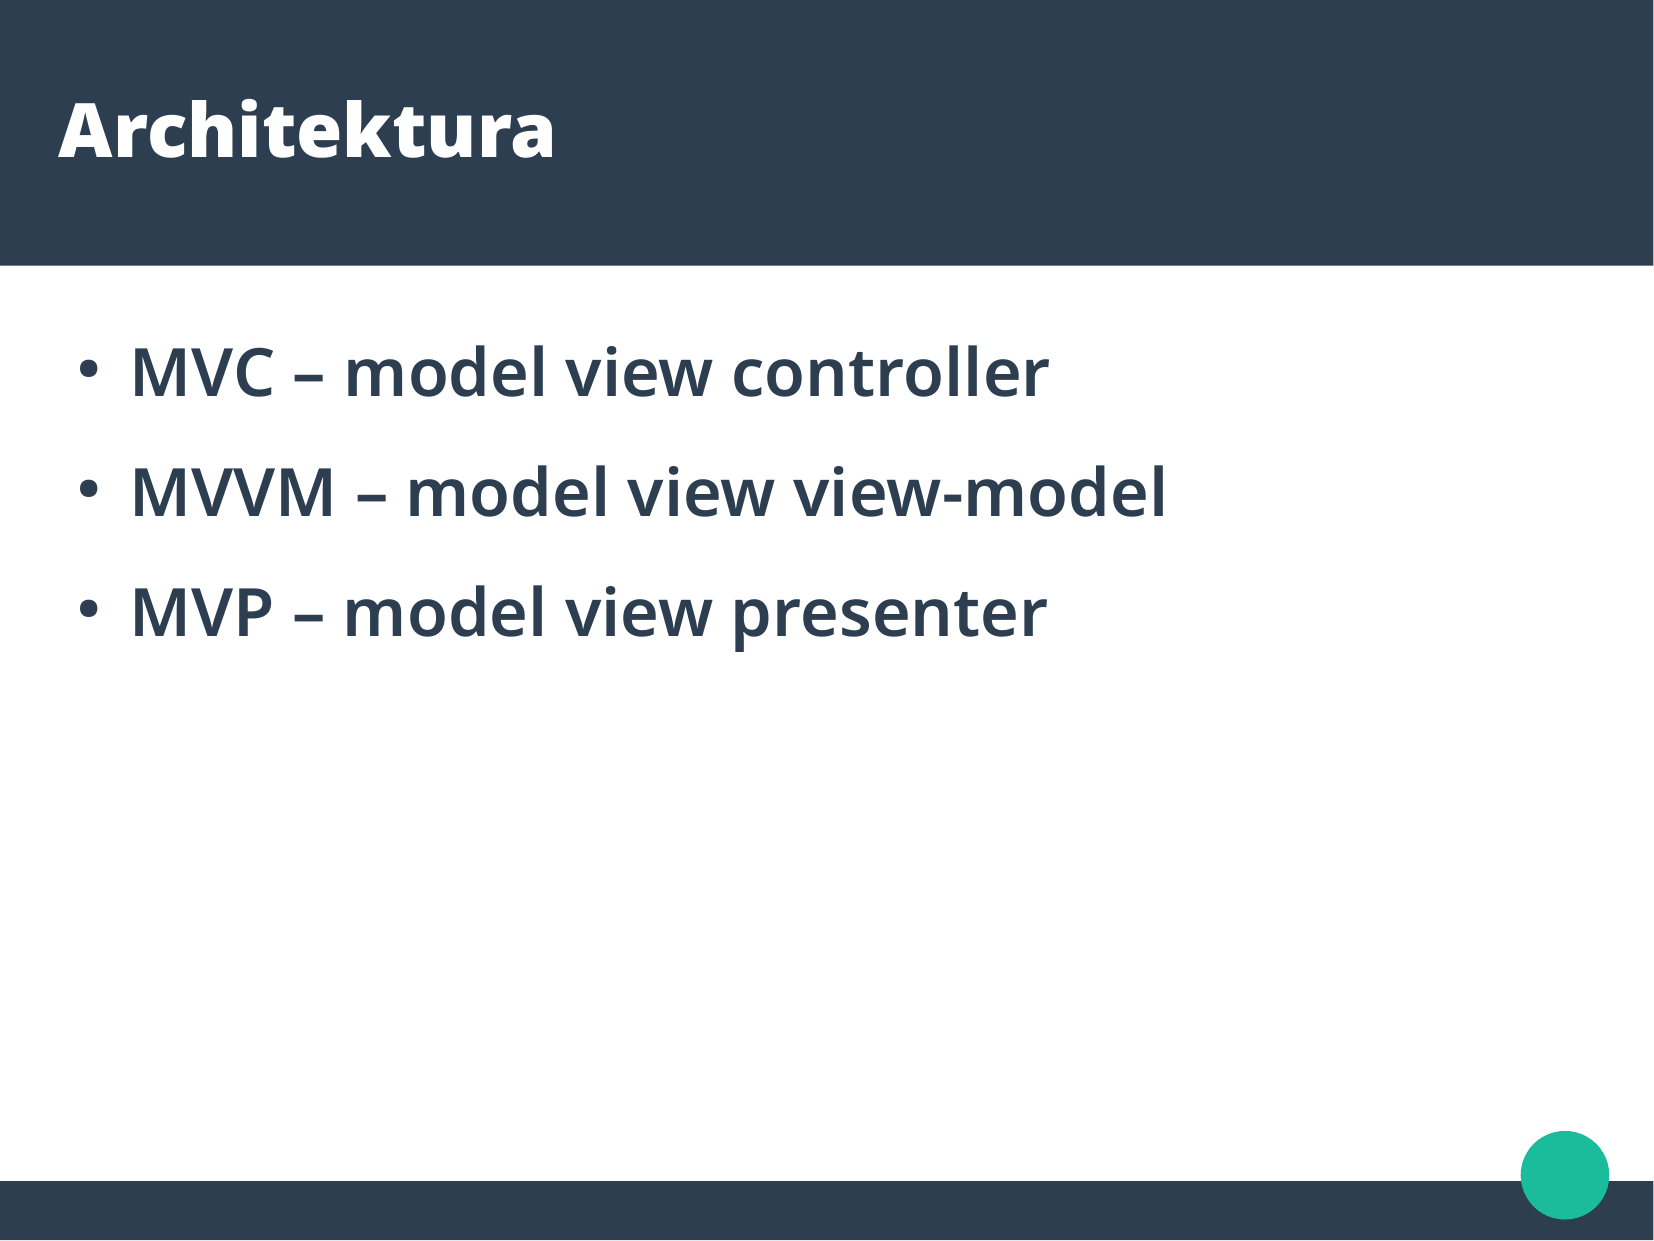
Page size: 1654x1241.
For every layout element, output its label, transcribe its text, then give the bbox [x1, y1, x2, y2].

list MVC – model view controller MVVM – model view view-model MVP – model view presenter [59, 324, 1595, 1152]
title Architektura [59, 49, 1595, 207]
